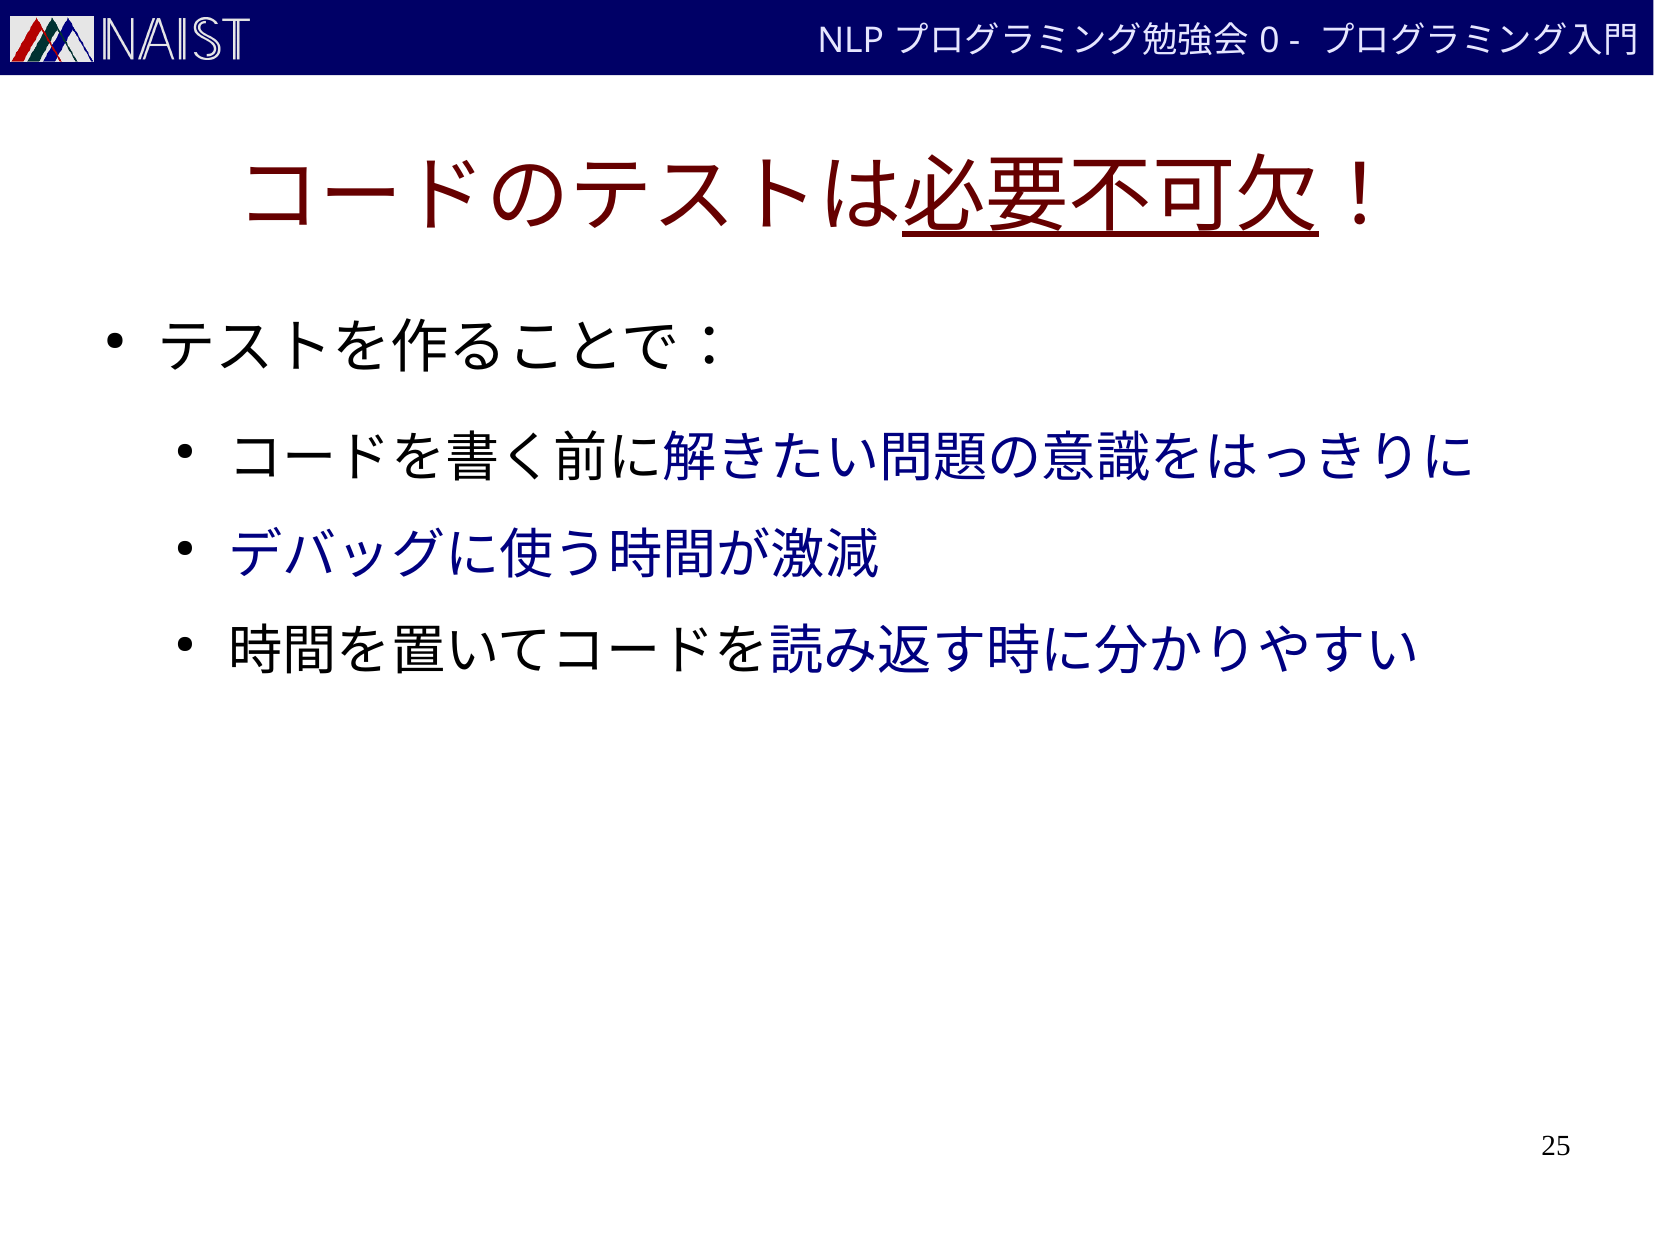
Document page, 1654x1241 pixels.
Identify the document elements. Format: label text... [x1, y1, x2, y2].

title コードのテストは必要不可欠！ [75, 92, 1564, 285]
list テストを作ることで： コードを書く前に解きたい問題の意識をはっきりに デバッグに使う時間が激減 時間を置いてコードを読み返す時に分かりやすい [86, 300, 1576, 1119]
picture [102, 17, 251, 60]
picture [10, 16, 94, 62]
